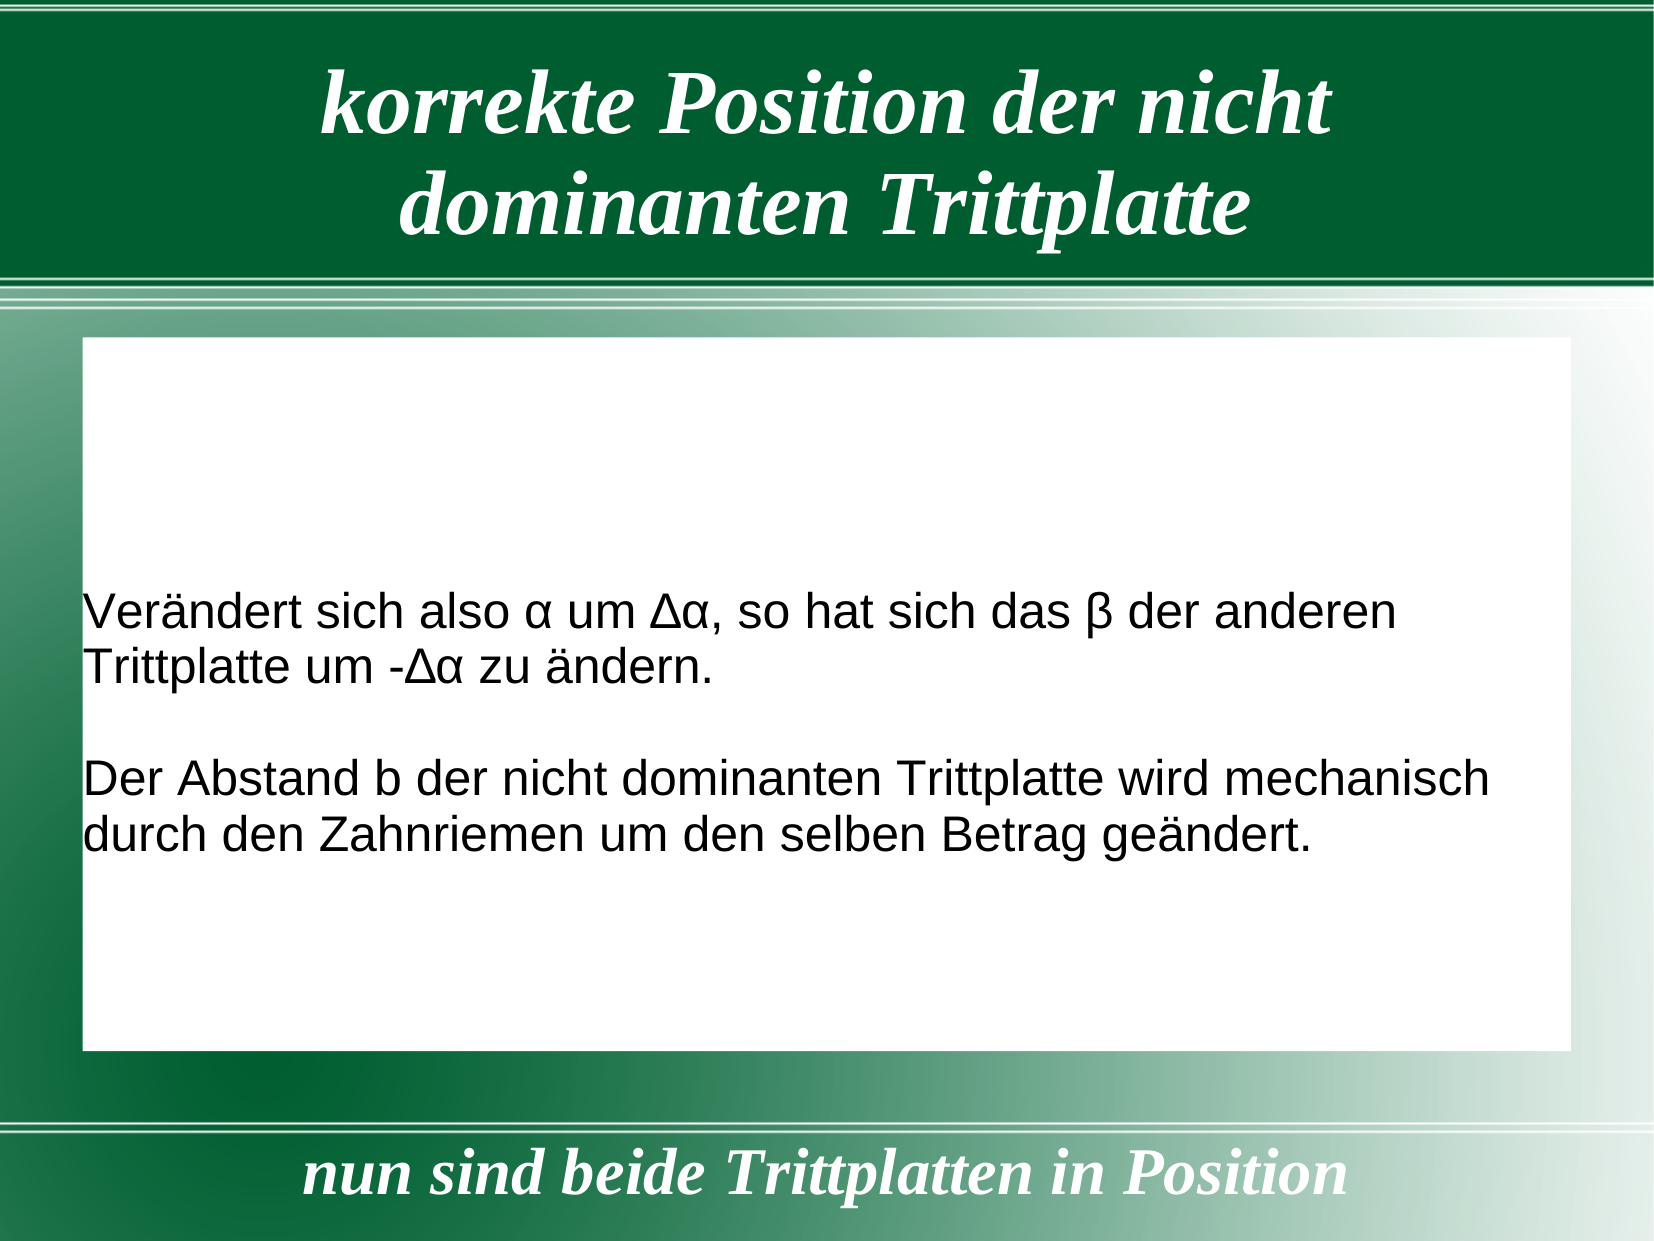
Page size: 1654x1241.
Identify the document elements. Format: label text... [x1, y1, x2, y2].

title korrekte Position der nicht dominanten Trittplatte [82, 49, 1571, 257]
title nun sind beide Trittplatten in Position [11, 1068, 1642, 1241]
picture [0, 0, 1654, 1241]
subtitle Verändert sich also α um ∆α, so hat sich das β der anderen Trittplatte um -∆α zu ändern. Der Abstand b der nicht dominanten Trittplatte wird mechanisch durch den Zahnriemen um den selben Betrag geändert. [82, 337, 1571, 1052]
